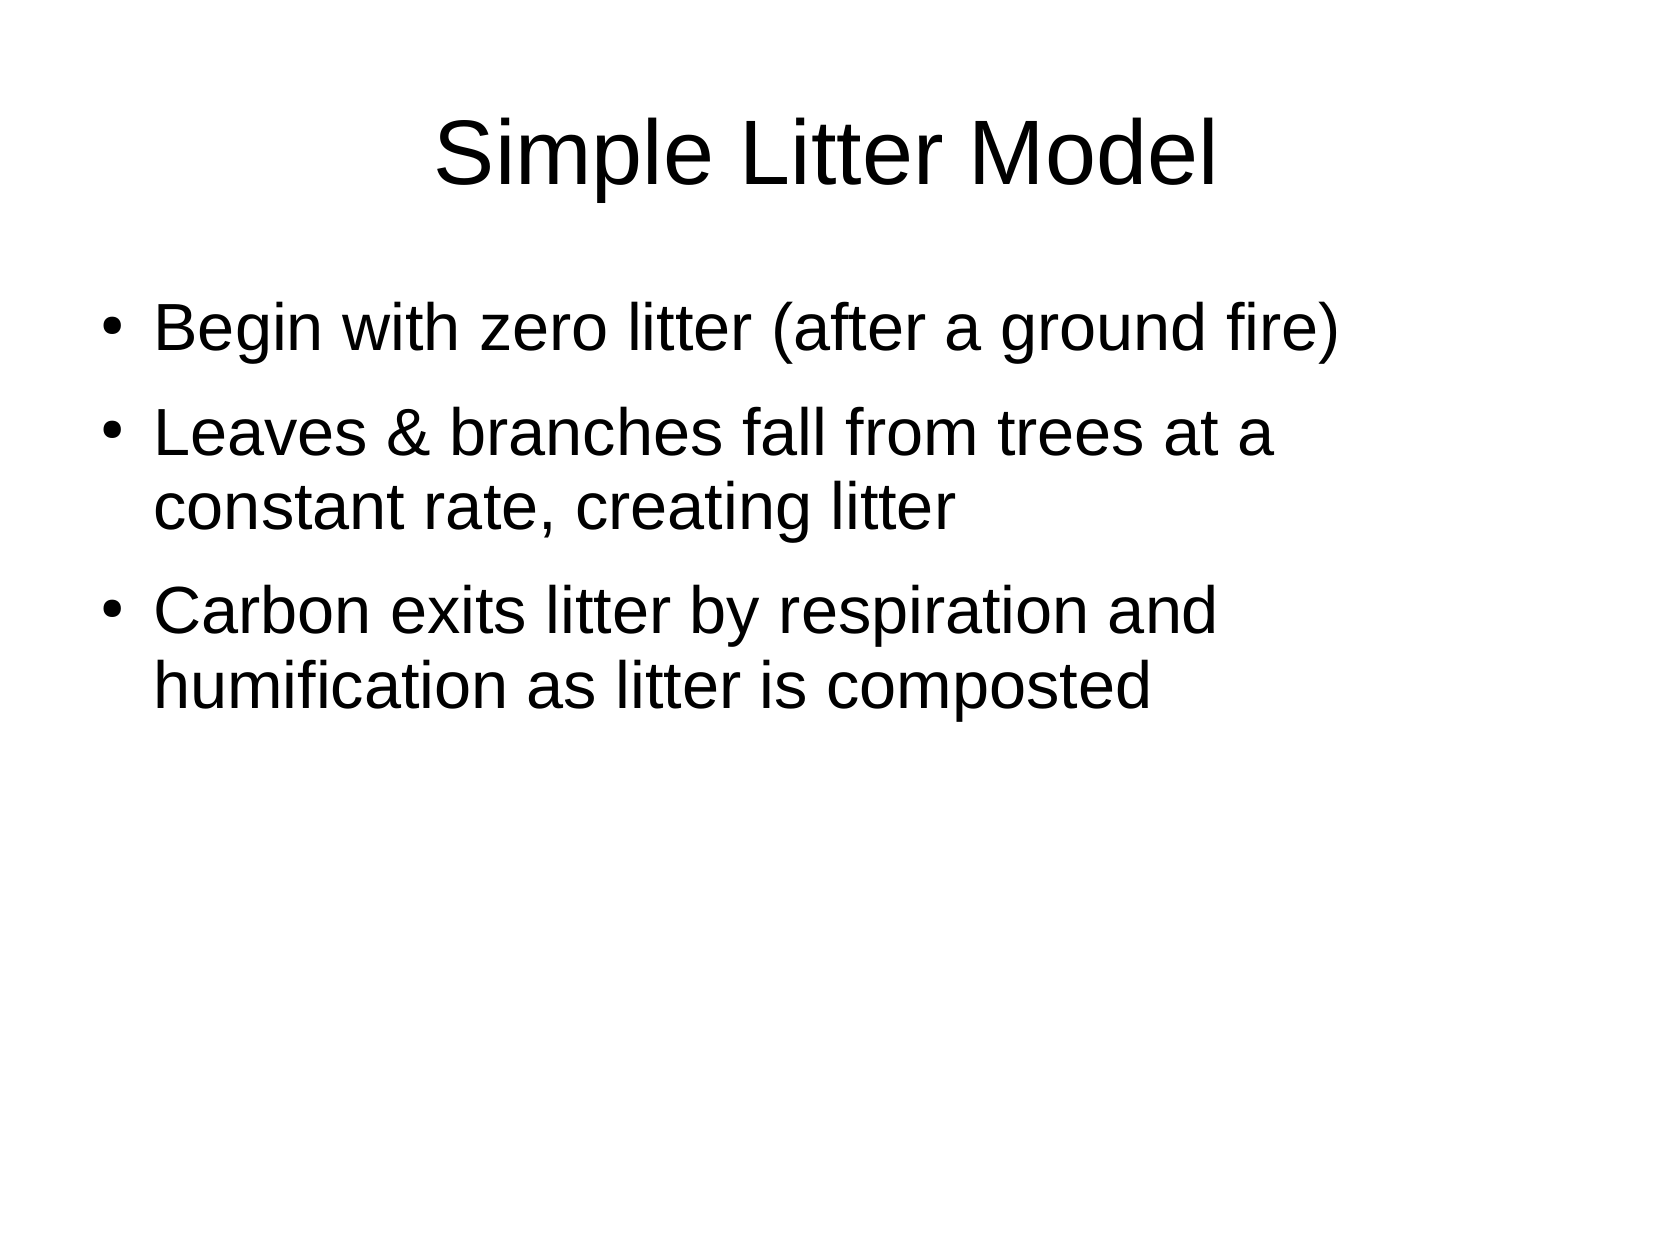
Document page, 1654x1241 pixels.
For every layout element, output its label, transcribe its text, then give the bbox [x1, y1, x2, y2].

list Begin with zero litter (after a ground fire) Leaves & branches fall from trees at a constant rate, creating litter Carbon exits litter by respiration and humification as litter is composted [82, 290, 1538, 1010]
title Simple Litter Model [82, 49, 1571, 257]
